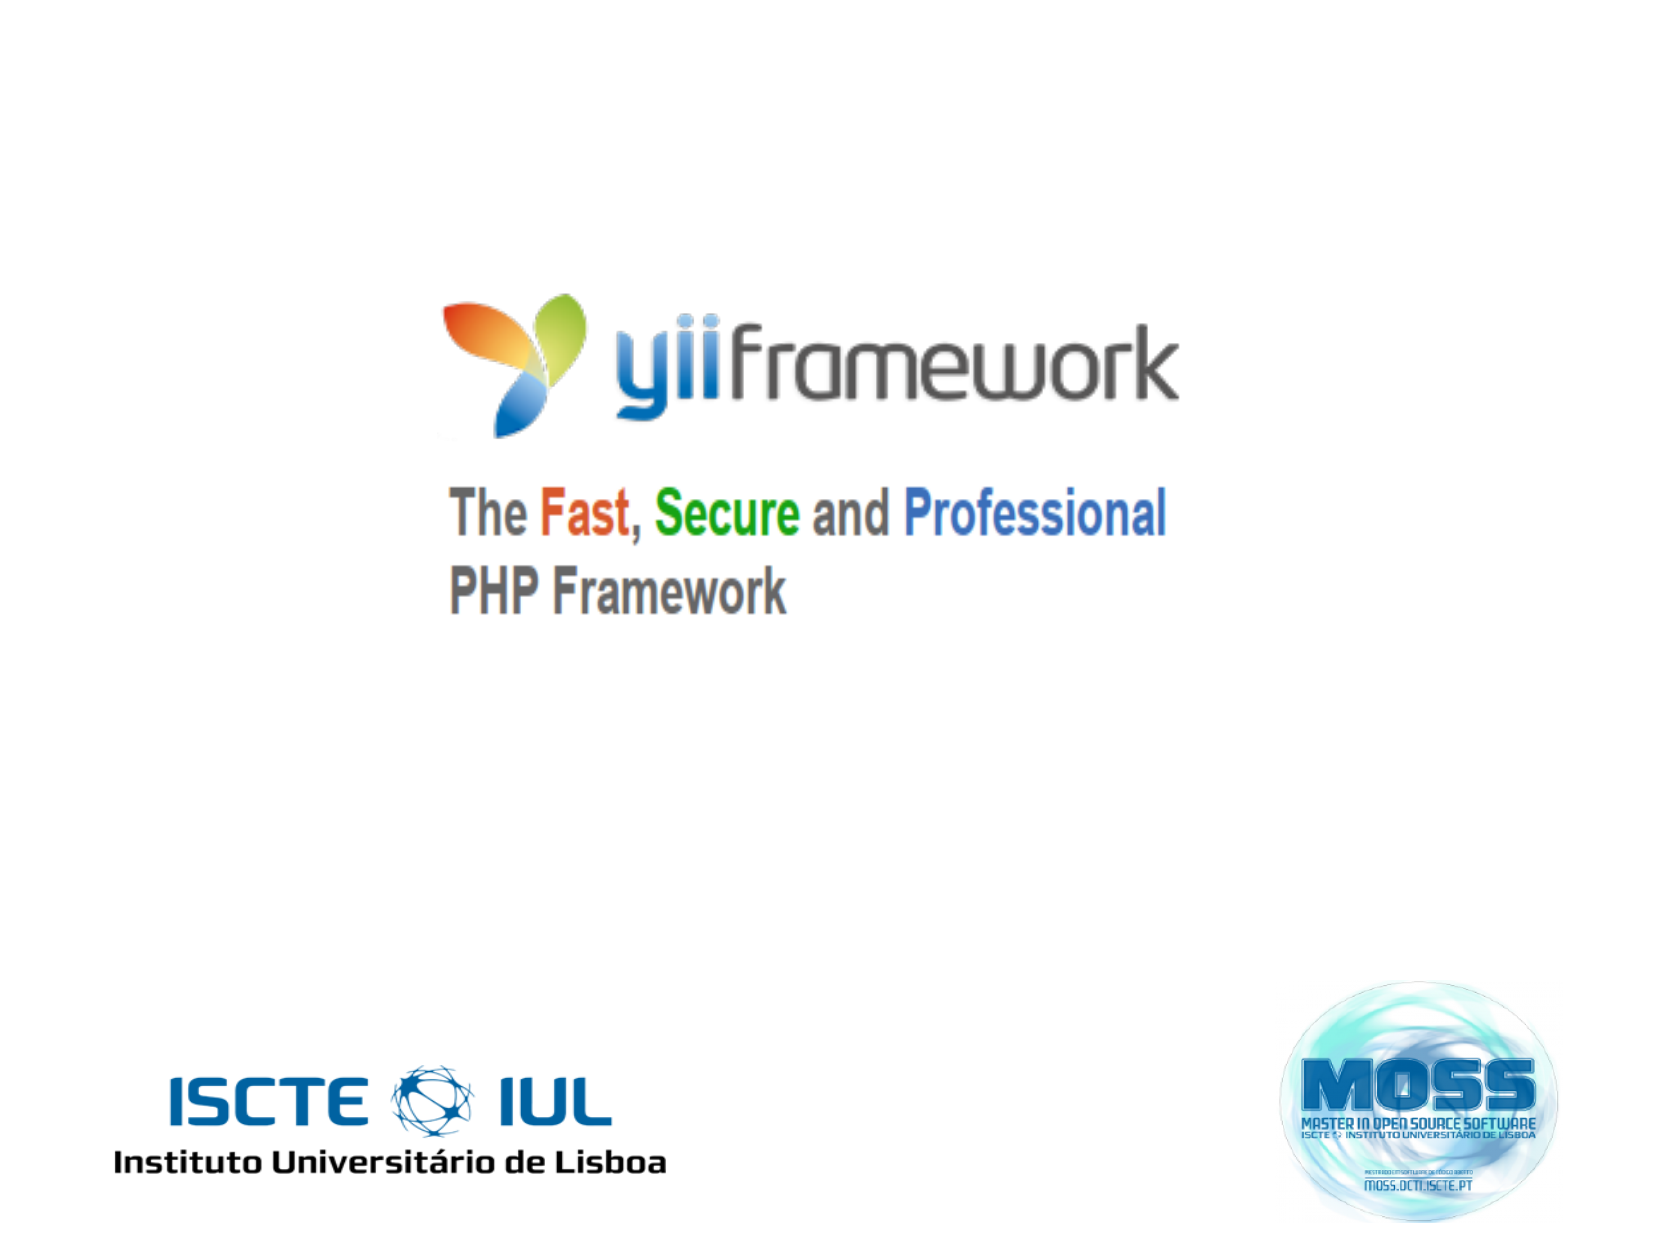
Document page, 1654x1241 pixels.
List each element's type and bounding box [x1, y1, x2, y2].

picture [437, 290, 1182, 449]
picture [425, 450, 1205, 650]
picture [1275, 980, 1563, 1223]
picture [70, 1056, 674, 1182]
